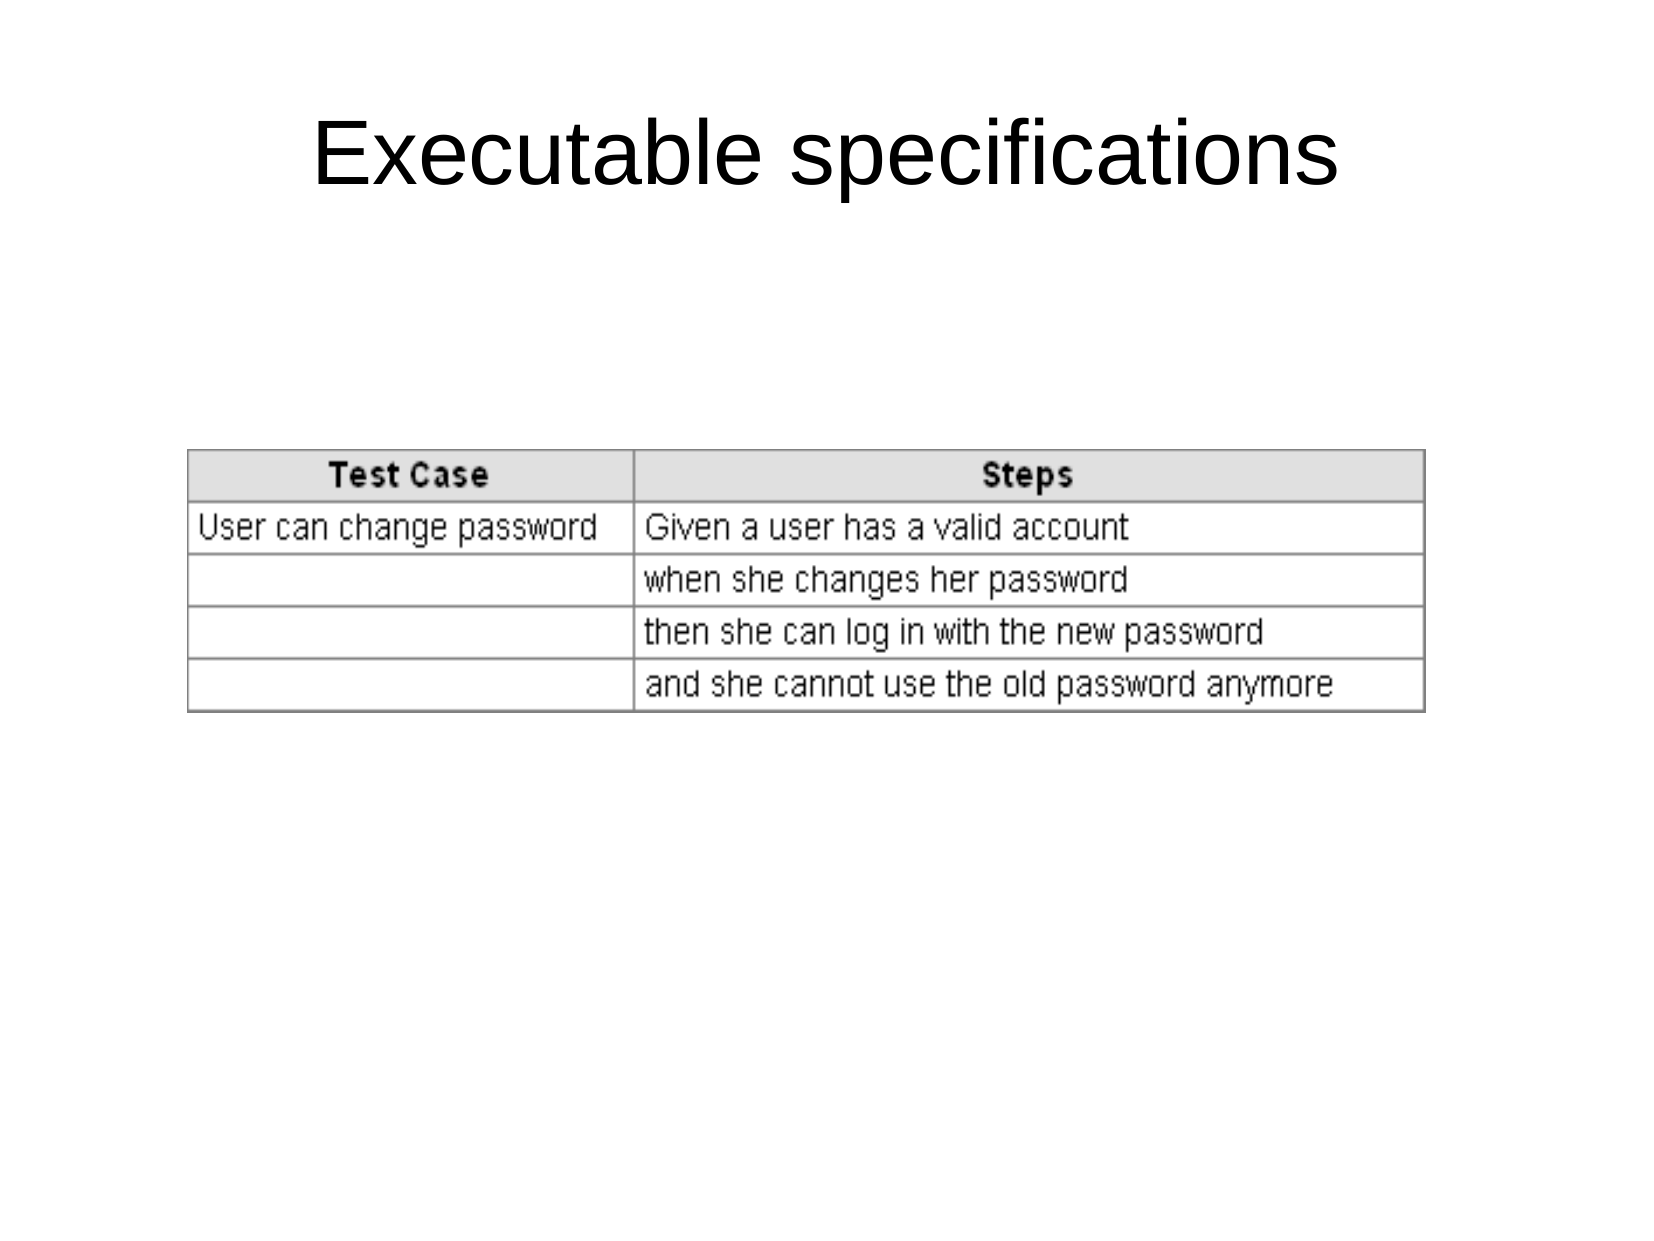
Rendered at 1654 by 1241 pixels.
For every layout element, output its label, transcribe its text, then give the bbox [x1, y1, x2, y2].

picture [187, 449, 1426, 713]
title Executable specifications [82, 49, 1571, 257]
